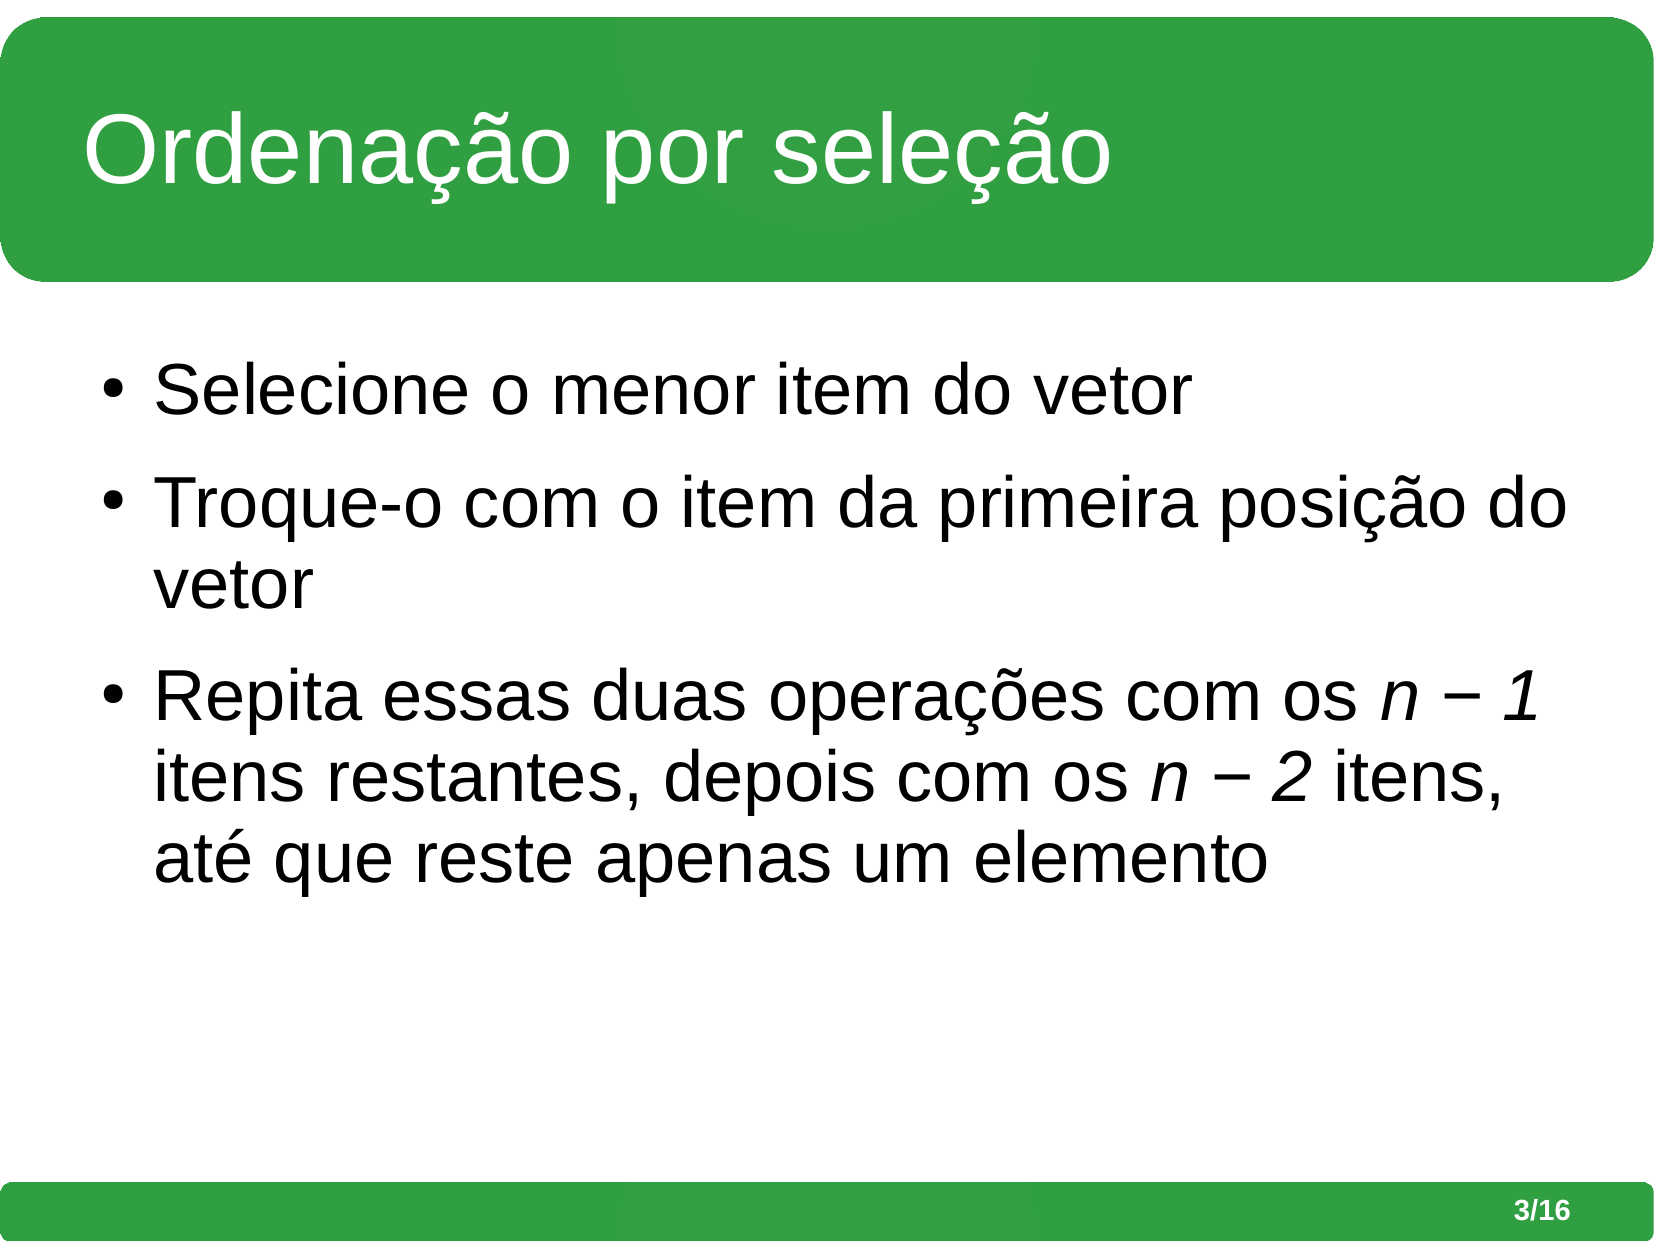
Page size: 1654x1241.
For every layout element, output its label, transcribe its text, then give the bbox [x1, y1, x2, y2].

title Ordenação por seleção [82, 47, 1571, 252]
list Selecione o menor item do vetor Troque-o com o item da primeira posição do vetor Repita essas duas operações com os n − 1 itens restantes, depois com os n − 2 itens, até que reste apenas um elemento [82, 349, 1571, 1069]
